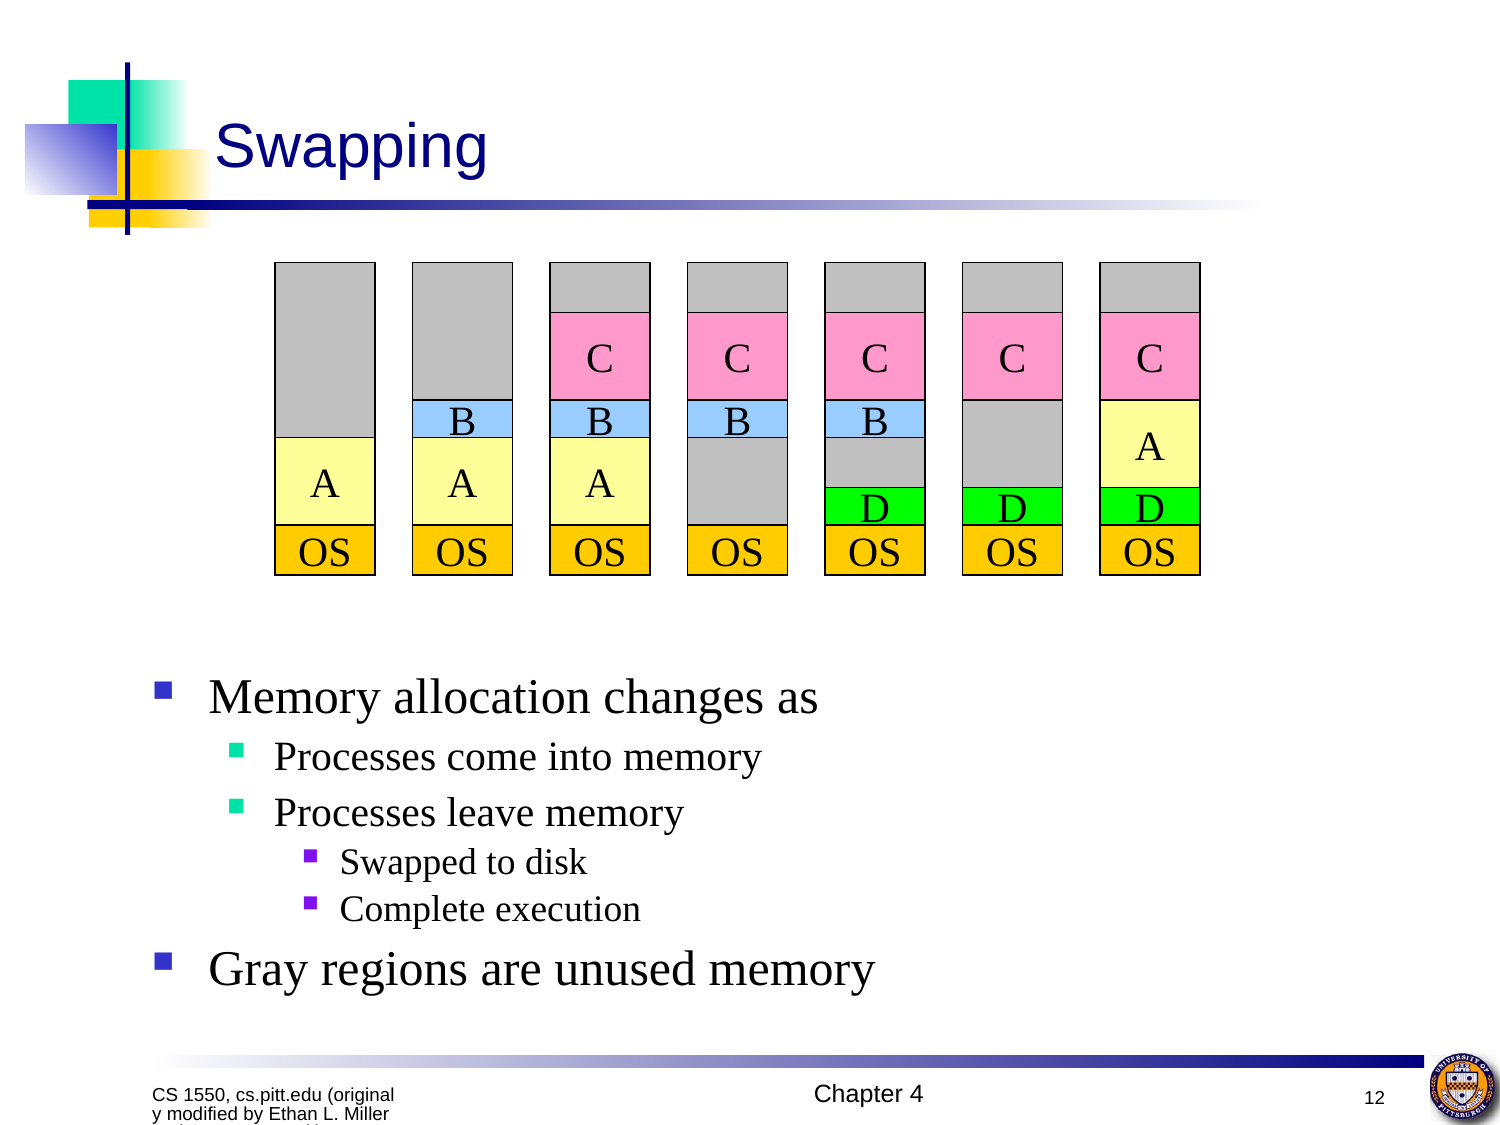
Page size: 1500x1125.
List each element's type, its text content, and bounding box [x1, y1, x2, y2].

text_box [962, 400, 1063, 487]
text_box C [962, 312, 1063, 400]
text_box A [274, 437, 375, 526]
text_box [687, 438, 788, 524]
text_box C [1099, 312, 1200, 399]
text_box OS [549, 526, 651, 575]
text_box OS [1099, 525, 1200, 575]
picture [1425, 1049, 1500, 1125]
text_box A [549, 438, 651, 526]
text_box OS [687, 524, 788, 575]
text_box B [824, 400, 925, 438]
text_box [274, 262, 375, 437]
list Memory allocation changes as Processes come into memory Processes leave memory Swapped to disk Complete execution Gray regions are unused memory [137, 656, 1469, 1050]
text_box [962, 262, 1063, 312]
text_box B [412, 399, 513, 438]
text_box [824, 262, 925, 312]
text_box B [687, 400, 788, 438]
text_box [412, 262, 513, 399]
text_box A [412, 438, 513, 526]
text_box C [687, 312, 788, 400]
text_box [1099, 262, 1200, 312]
text_box OS [824, 525, 925, 575]
text_box D [1099, 488, 1200, 525]
title Swapping [200, 87, 1476, 188]
text_box [549, 262, 651, 312]
text_box C [549, 312, 651, 400]
text_box OS [412, 526, 513, 575]
text_box OS [962, 525, 1063, 575]
text_box C [824, 312, 925, 400]
text_box [687, 262, 788, 312]
text_box D [962, 487, 1063, 525]
text_box D [824, 487, 925, 525]
text_box OS [274, 526, 375, 575]
text_box A [1099, 399, 1200, 488]
text_box [824, 438, 925, 487]
text_box B [549, 400, 651, 438]
